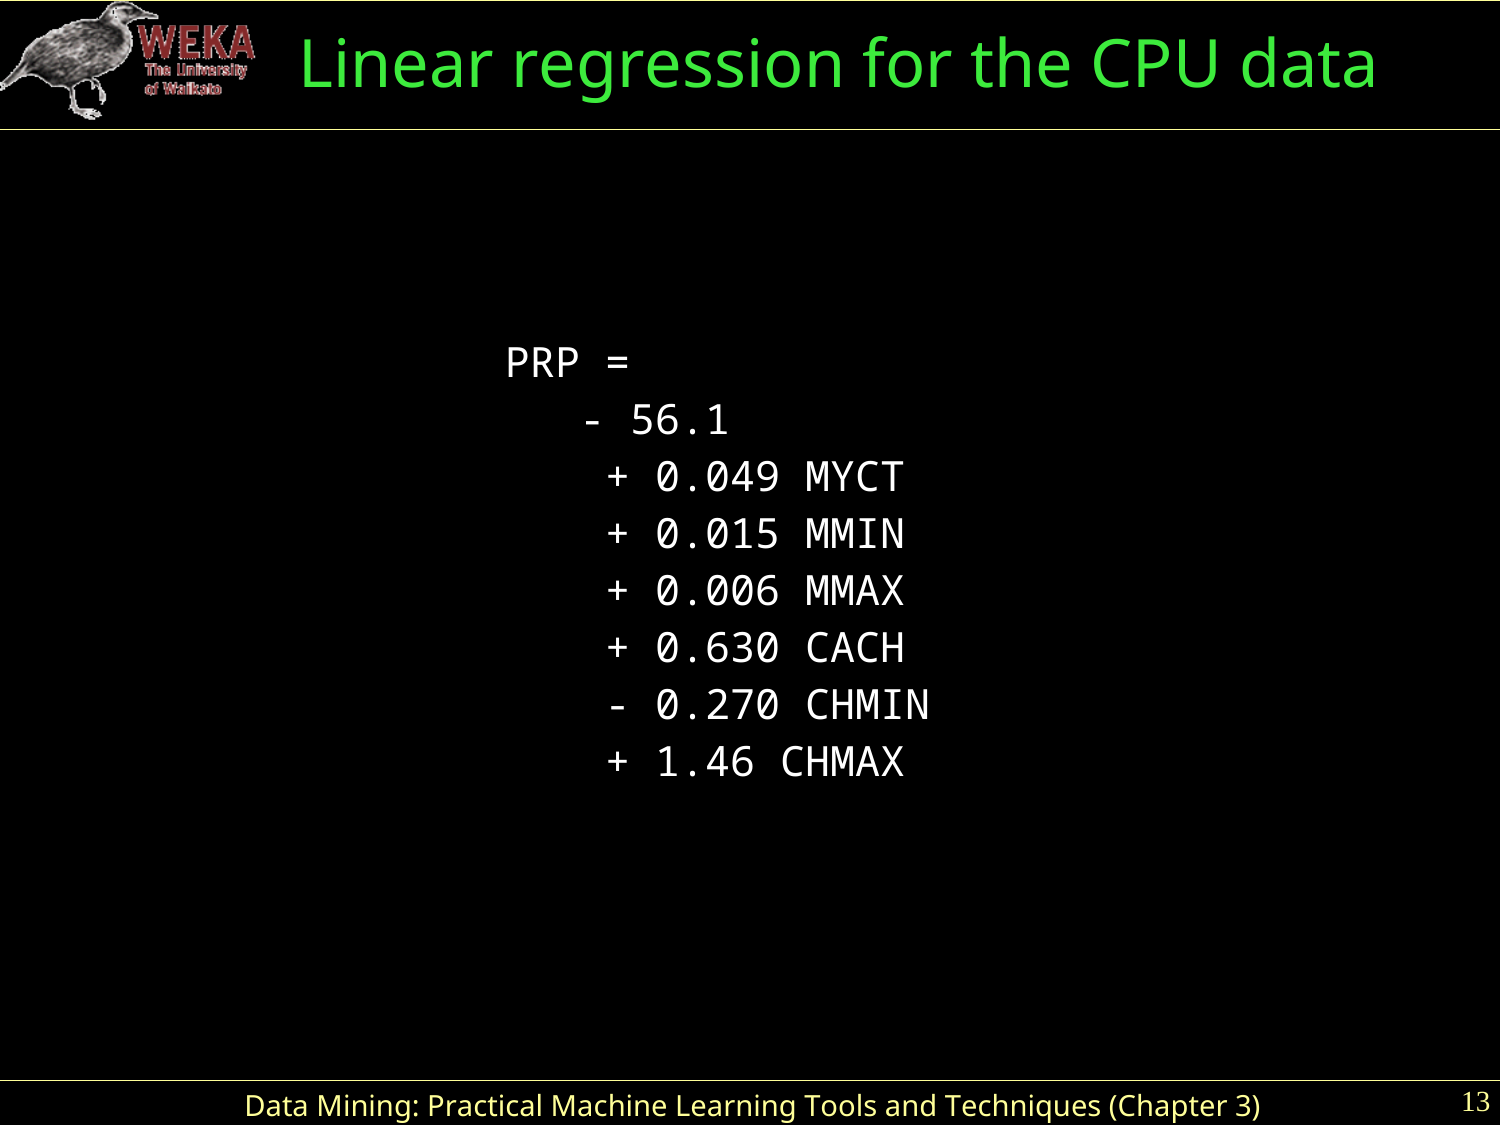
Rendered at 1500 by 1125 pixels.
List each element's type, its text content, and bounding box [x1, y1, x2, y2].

picture [0, 1, 266, 129]
title Linear regression for the CPU data [283, 0, 1500, 154]
text_box PRP = - 56.1 + 0.049 MYCT + 0.015 MMIN + 0.006 MMAX + 0.630 CACH - 0.270 CHMIN + 1.46 CHMAX [490, 324, 945, 797]
